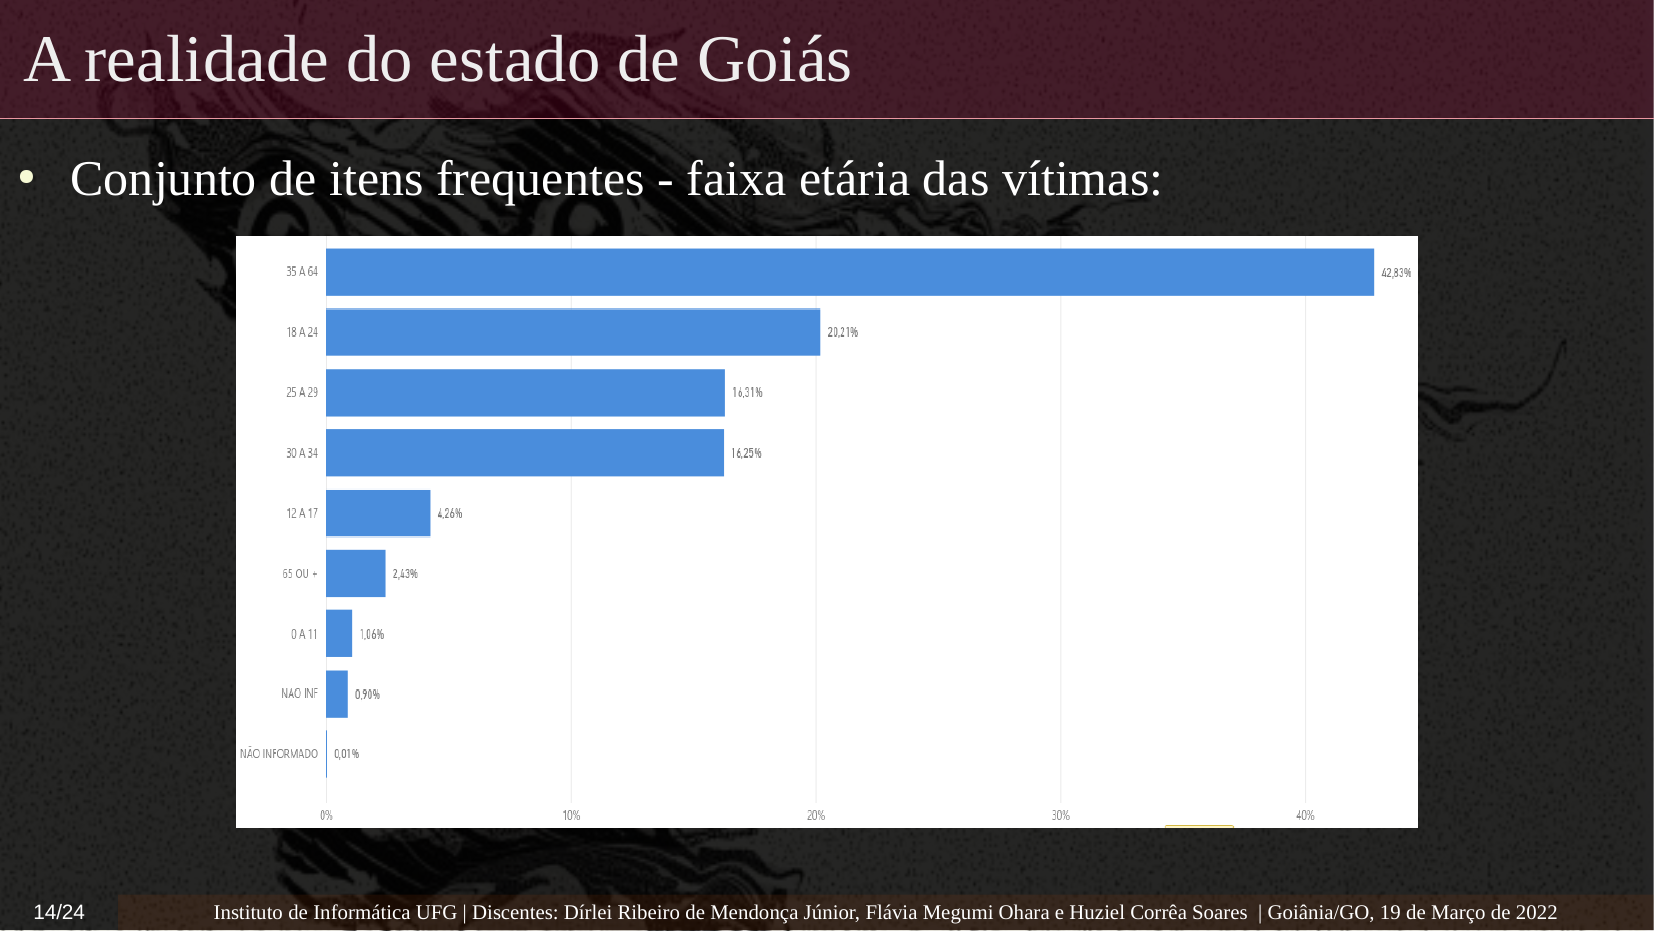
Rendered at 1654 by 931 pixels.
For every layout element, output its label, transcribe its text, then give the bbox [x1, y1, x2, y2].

picture [236, 236, 1418, 828]
list Conjunto de itens frequentes - faixa etária das vítimas: [0, 123, 1654, 897]
title A realidade do estado de Goiás [0, 0, 1654, 119]
